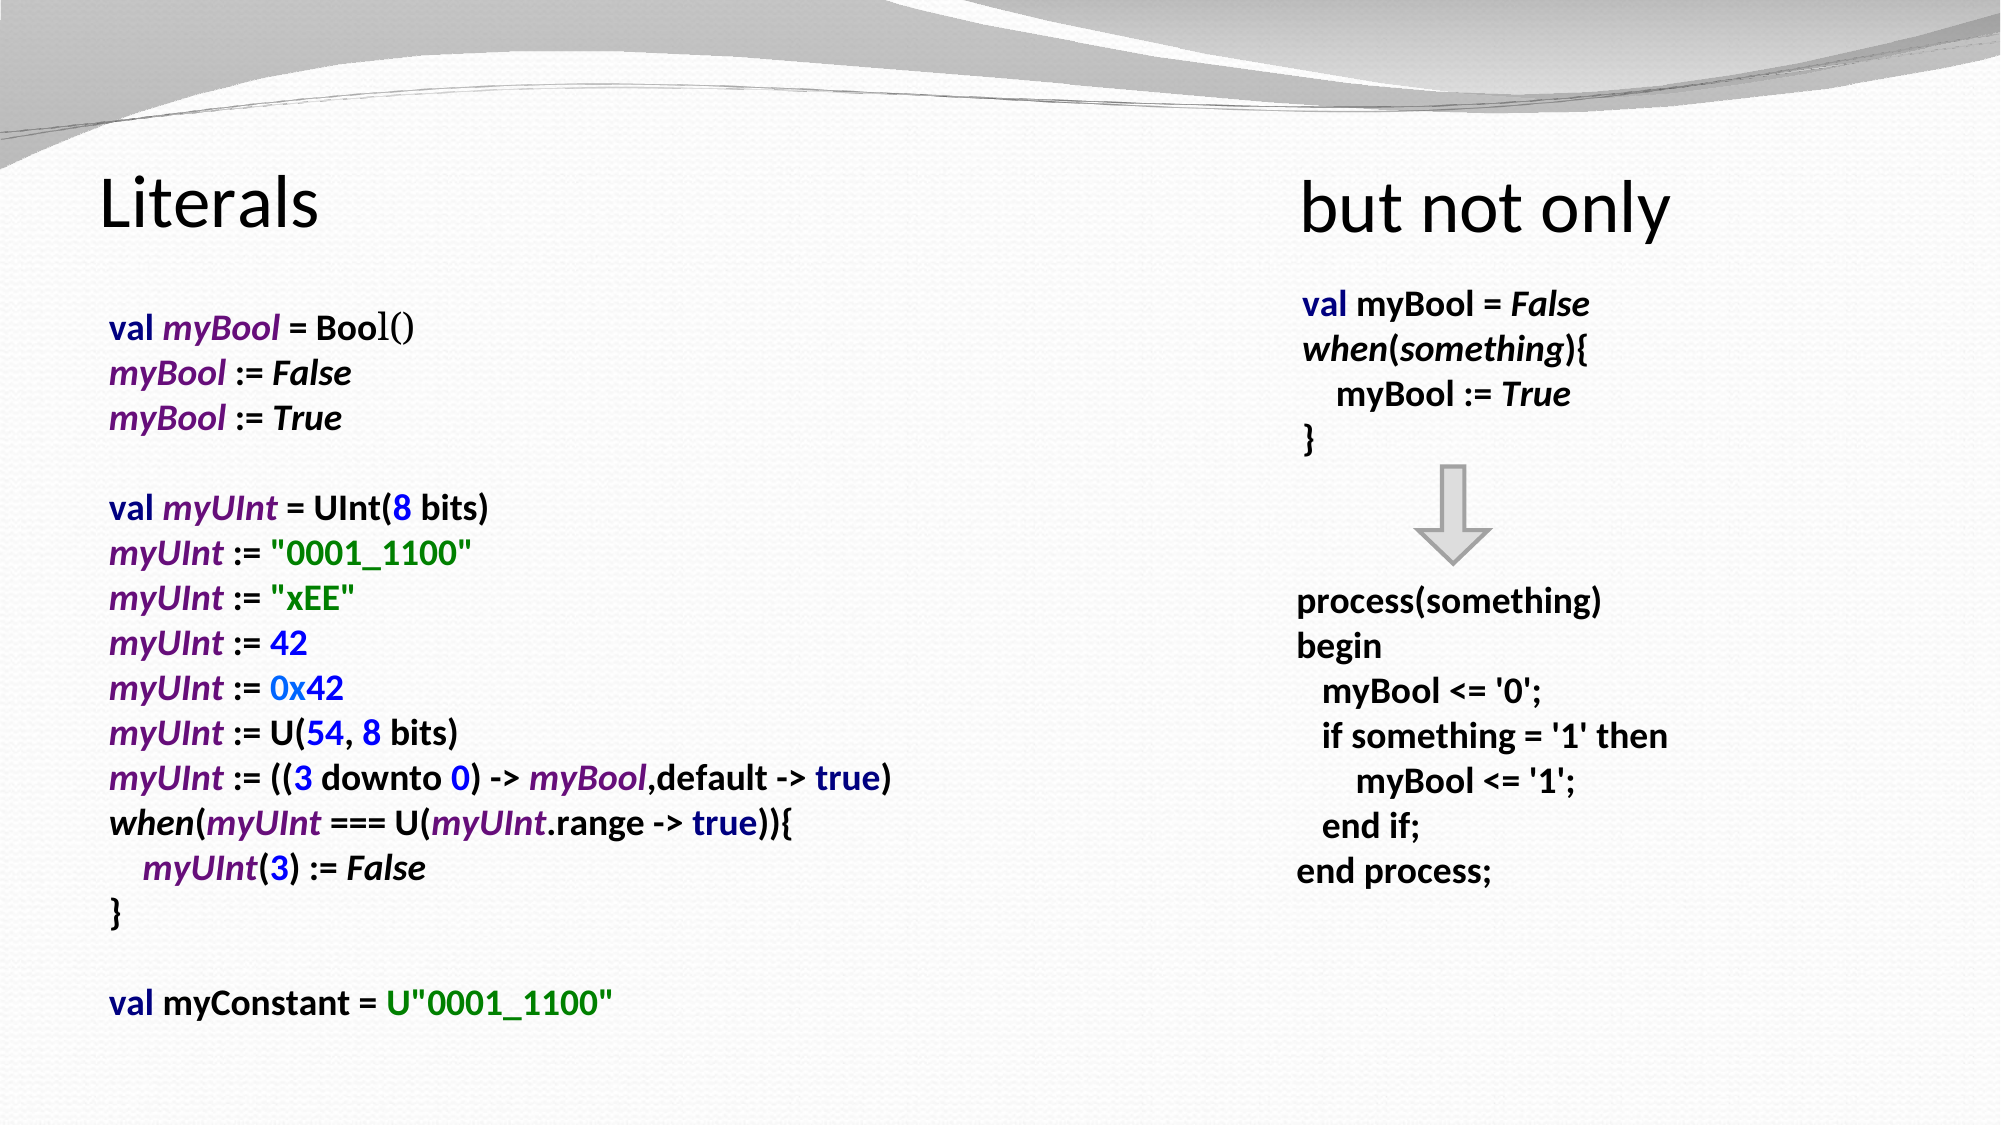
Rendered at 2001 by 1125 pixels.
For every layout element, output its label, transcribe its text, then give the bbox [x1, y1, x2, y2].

title Literals [100, 54, 1985, 243]
text_box [1418, 466, 1489, 564]
text_box val myBool = Bool() myBool := False myBool := True val myUInt = UInt(8 bits) myUInt := "0001_1100" myUInt := "xEE" myUInt := 42 myUInt := 0x42 myUInt := U(54, 8 bits) myUInt := ((3 downto 0) -> myBool,default -> true) when(myUInt === U(myUInt.range -> true)){ myUInt(3) := False } val myConstant = U"0001_1100" [94, 295, 922, 1031]
text_box process(something) begin myBool <= '0'; if something = '1' then myBool <= '1'; end if; end process; [1281, 568, 1867, 922]
title but not only [1299, 60, 2001, 248]
picture [0, 0, 2001, 1125]
text_box val myBool = False when(something){ myBool := True } [1287, 271, 1607, 467]
